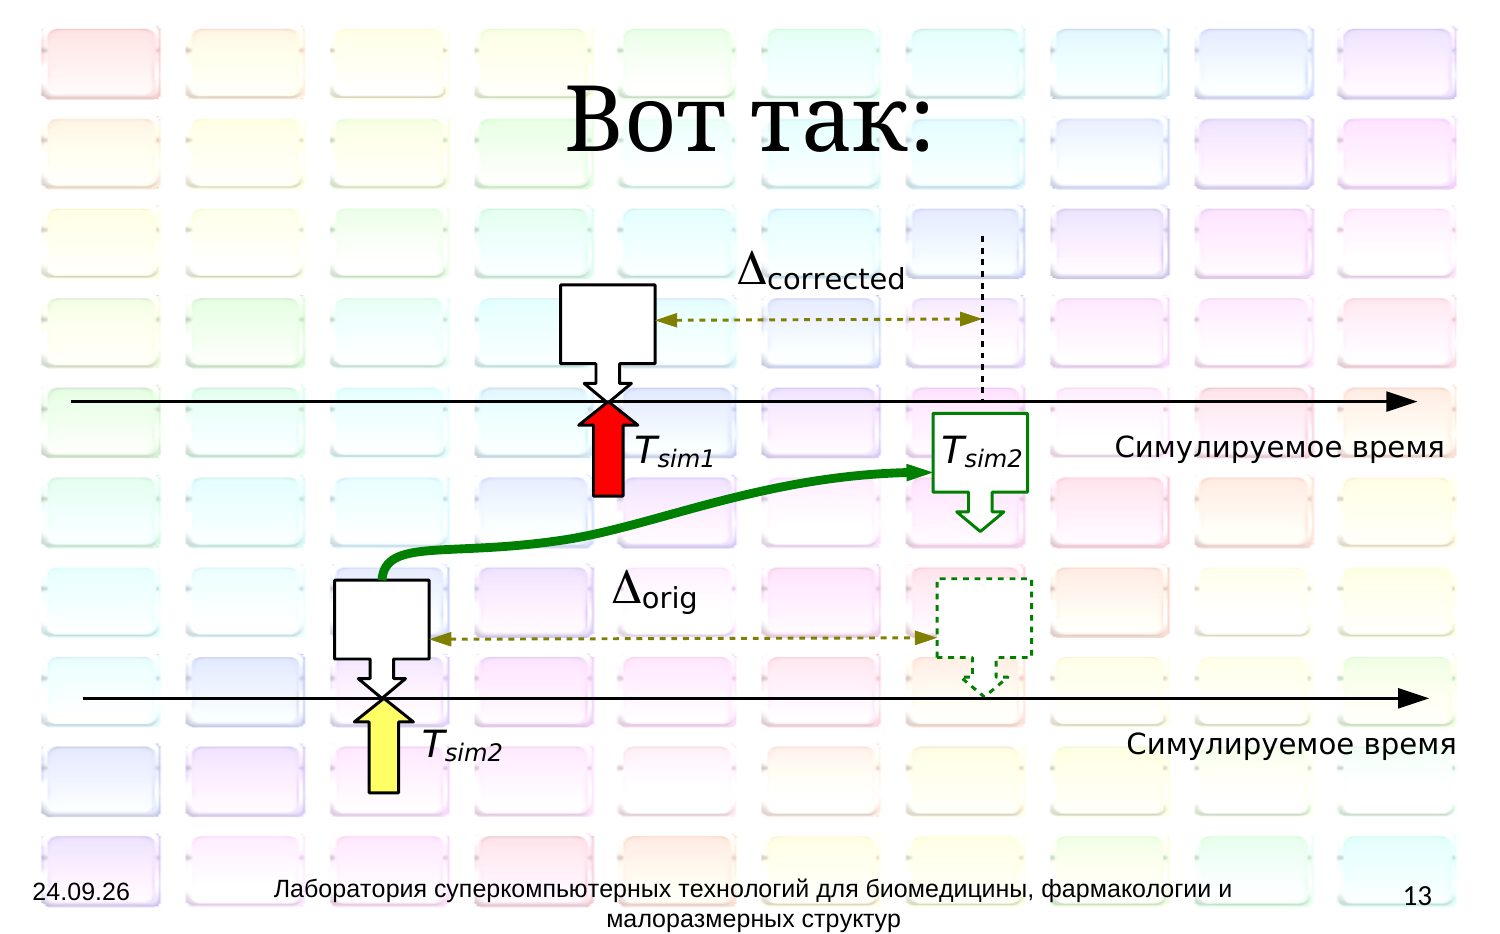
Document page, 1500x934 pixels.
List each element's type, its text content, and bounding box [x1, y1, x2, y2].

text_box [334, 580, 430, 793]
text_box <номер> [1387, 868, 1473, 918]
text_box Симулируемое время [1110, 716, 1475, 770]
text_box Tsim1 [618, 413, 733, 496]
picture [0, 0, 1500, 934]
text_box Tsim2 [925, 413, 1040, 496]
text_box Dcorrected [720, 225, 924, 321]
text_box [937, 578, 1032, 697]
text_box Dorig [595, 545, 737, 640]
title Вот так: [75, 37, 1426, 193]
text_box 14.04.14 [17, 868, 184, 918]
text_box [956, 496, 1004, 532]
text_box [560, 284, 656, 497]
text_box Tsim2 [405, 707, 520, 789]
text_box Симулируемое время [1098, 419, 1464, 473]
text_box Лаборатория суперкомпьютерных технологий для биомедицины, фармакологии и малоразмерных структур [171, 864, 1338, 915]
